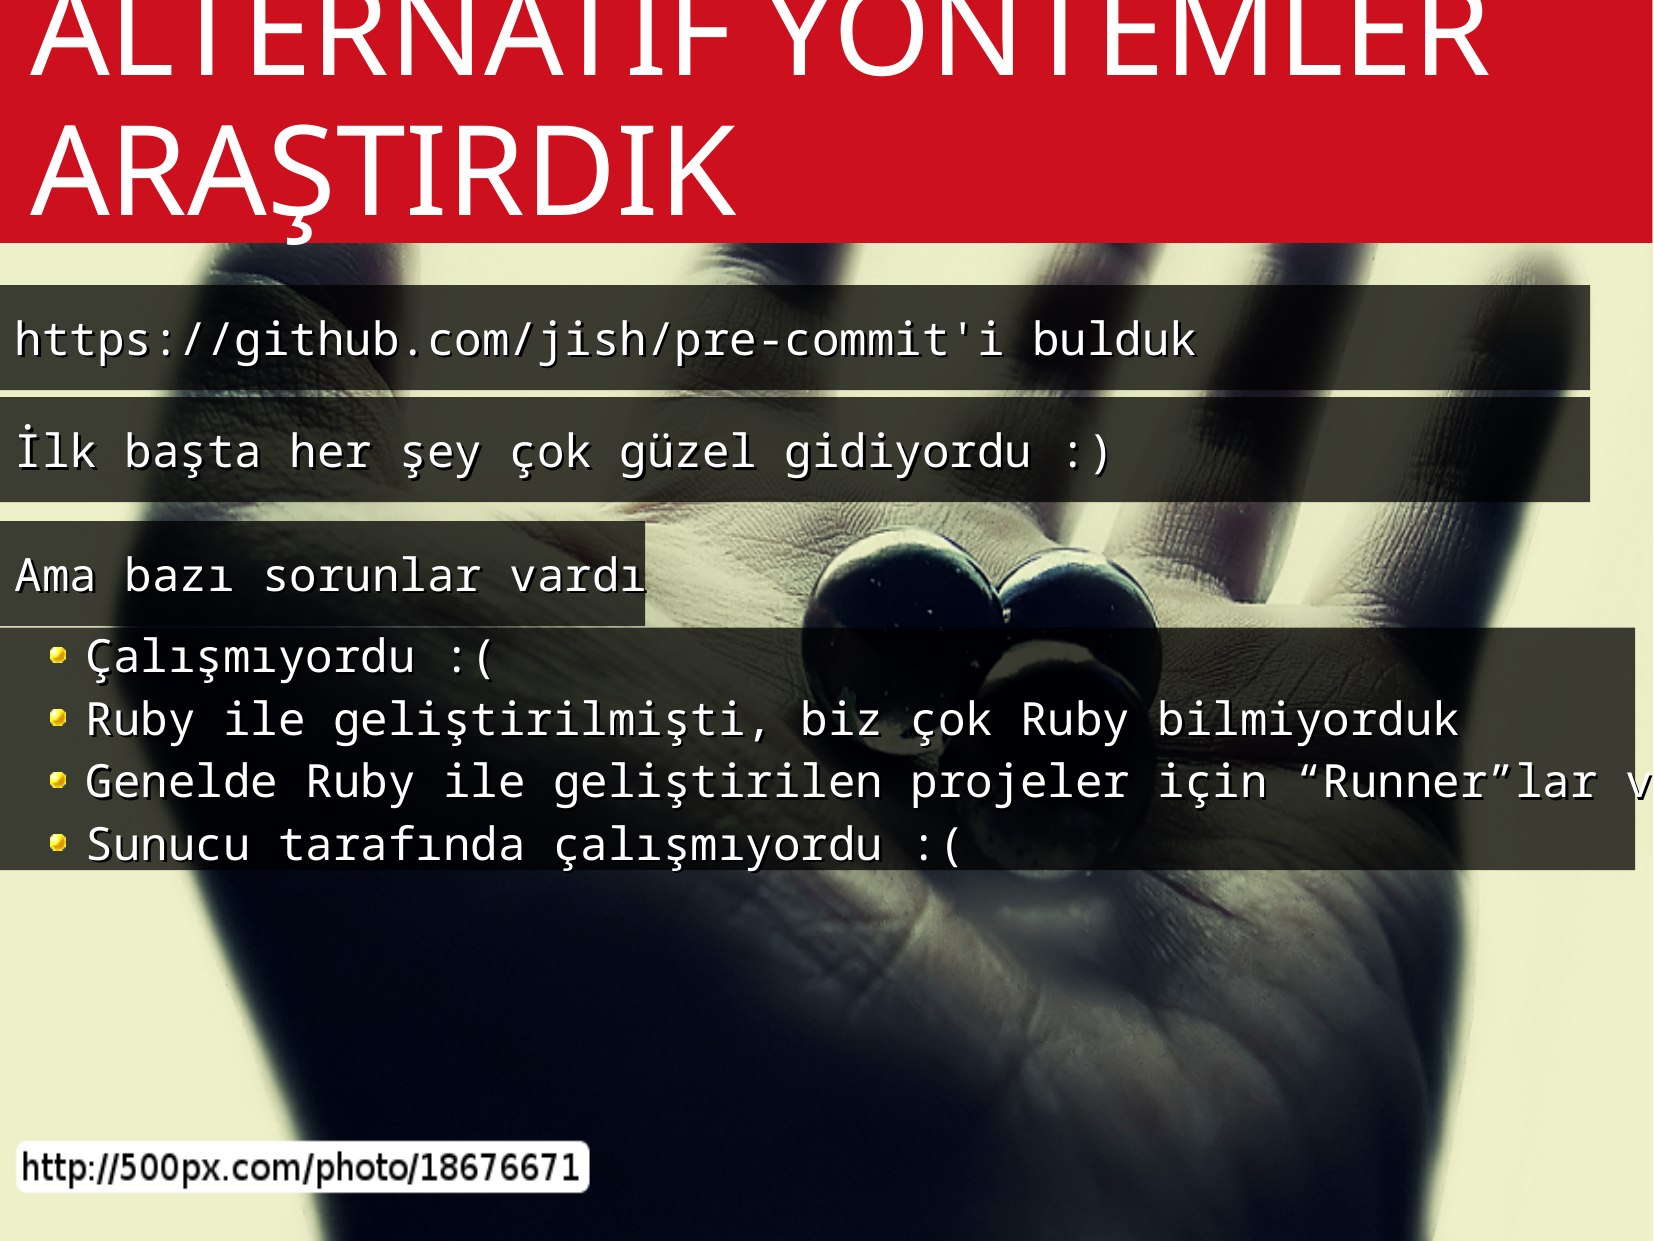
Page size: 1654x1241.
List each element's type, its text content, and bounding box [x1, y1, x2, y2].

text_box İlk başta her şey çok güzel gidiyordu :) [0, 397, 1591, 503]
picture [0, 0, 1654, 1241]
picture [50, 647, 66, 663]
picture [50, 709, 66, 726]
picture [50, 772, 66, 788]
title ALTERNATİF YÖNTEMLER ARAŞTIRDIK [0, 0, 1653, 207]
text_box Çalışmıyordu :( Ruby ile geliştirilmişti, biz çok Ruby bilmiyorduk Genelde Ruby ile geliştirilen projeler için “Runner”lar vardı Sunucu tarafında çalışmıyordu :( [0, 627, 1636, 871]
text_box Ama bazı sorunlar vardı [0, 521, 646, 627]
picture [50, 834, 66, 851]
text_box https://github.com/jish/pre-commit'i bulduk [0, 285, 1591, 391]
